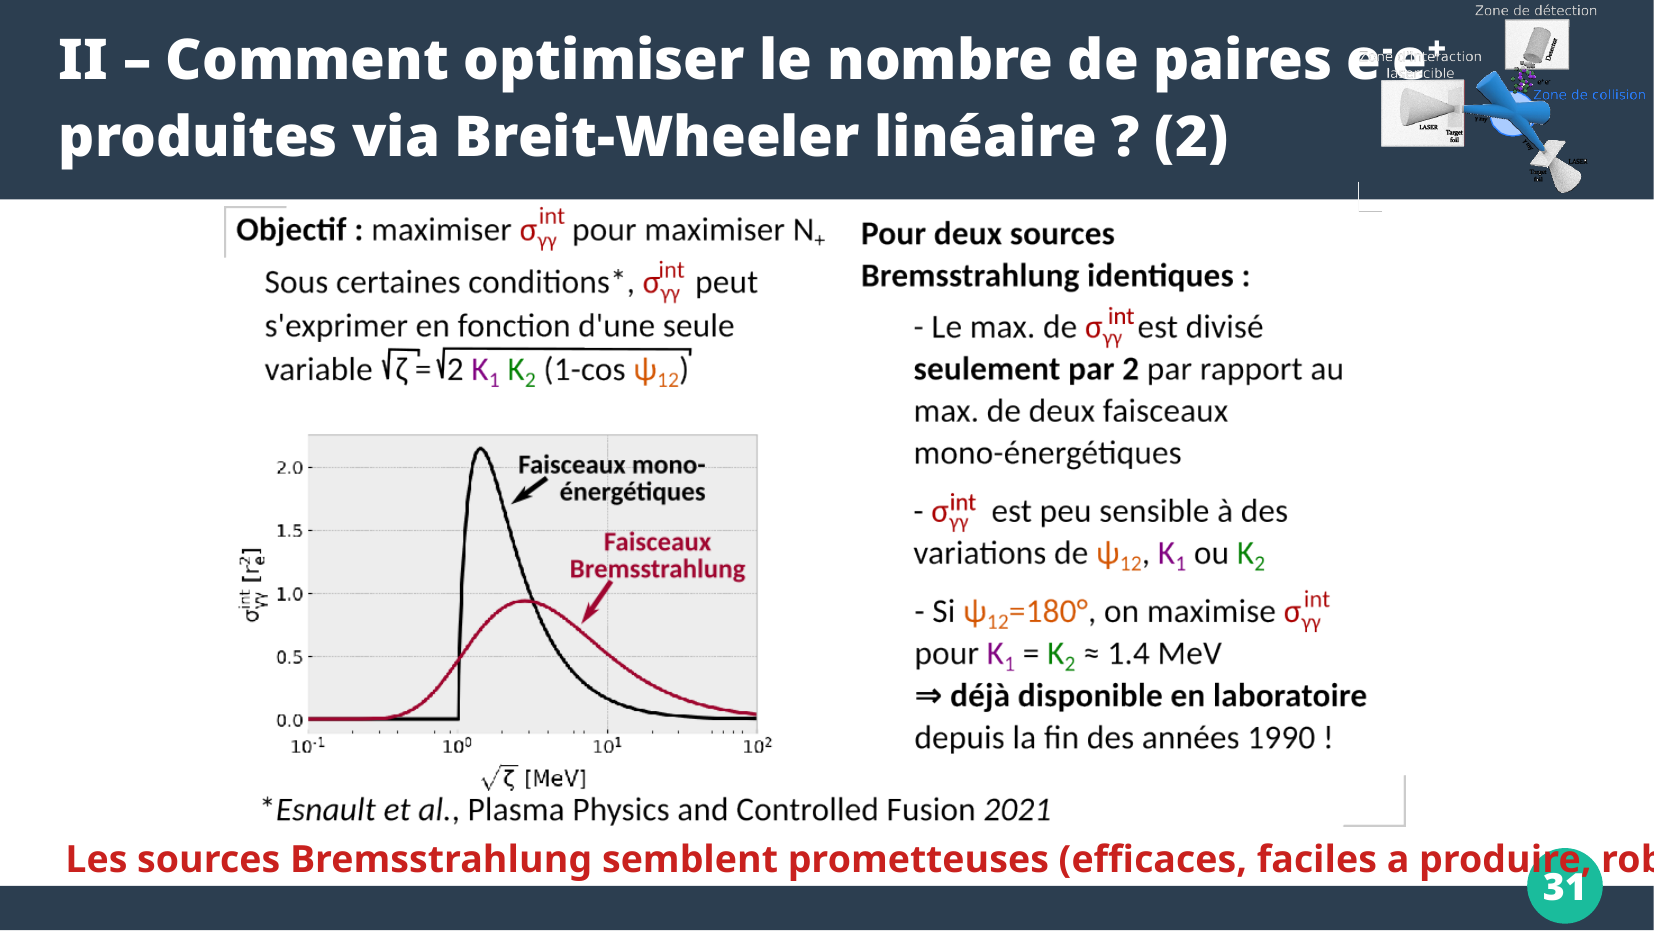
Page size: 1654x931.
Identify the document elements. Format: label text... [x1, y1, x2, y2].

text_box Les sources Bremsstrahlung semblent prometteuses (efficaces, faciles a produire, robustes) [50, 826, 1583, 889]
title II – Comment optimiser le nombre de paires e-e+ produites via Breit-Wheeler linéaire ? (2) [59, 37, 1358, 155]
picture [224, 0, 1654, 827]
